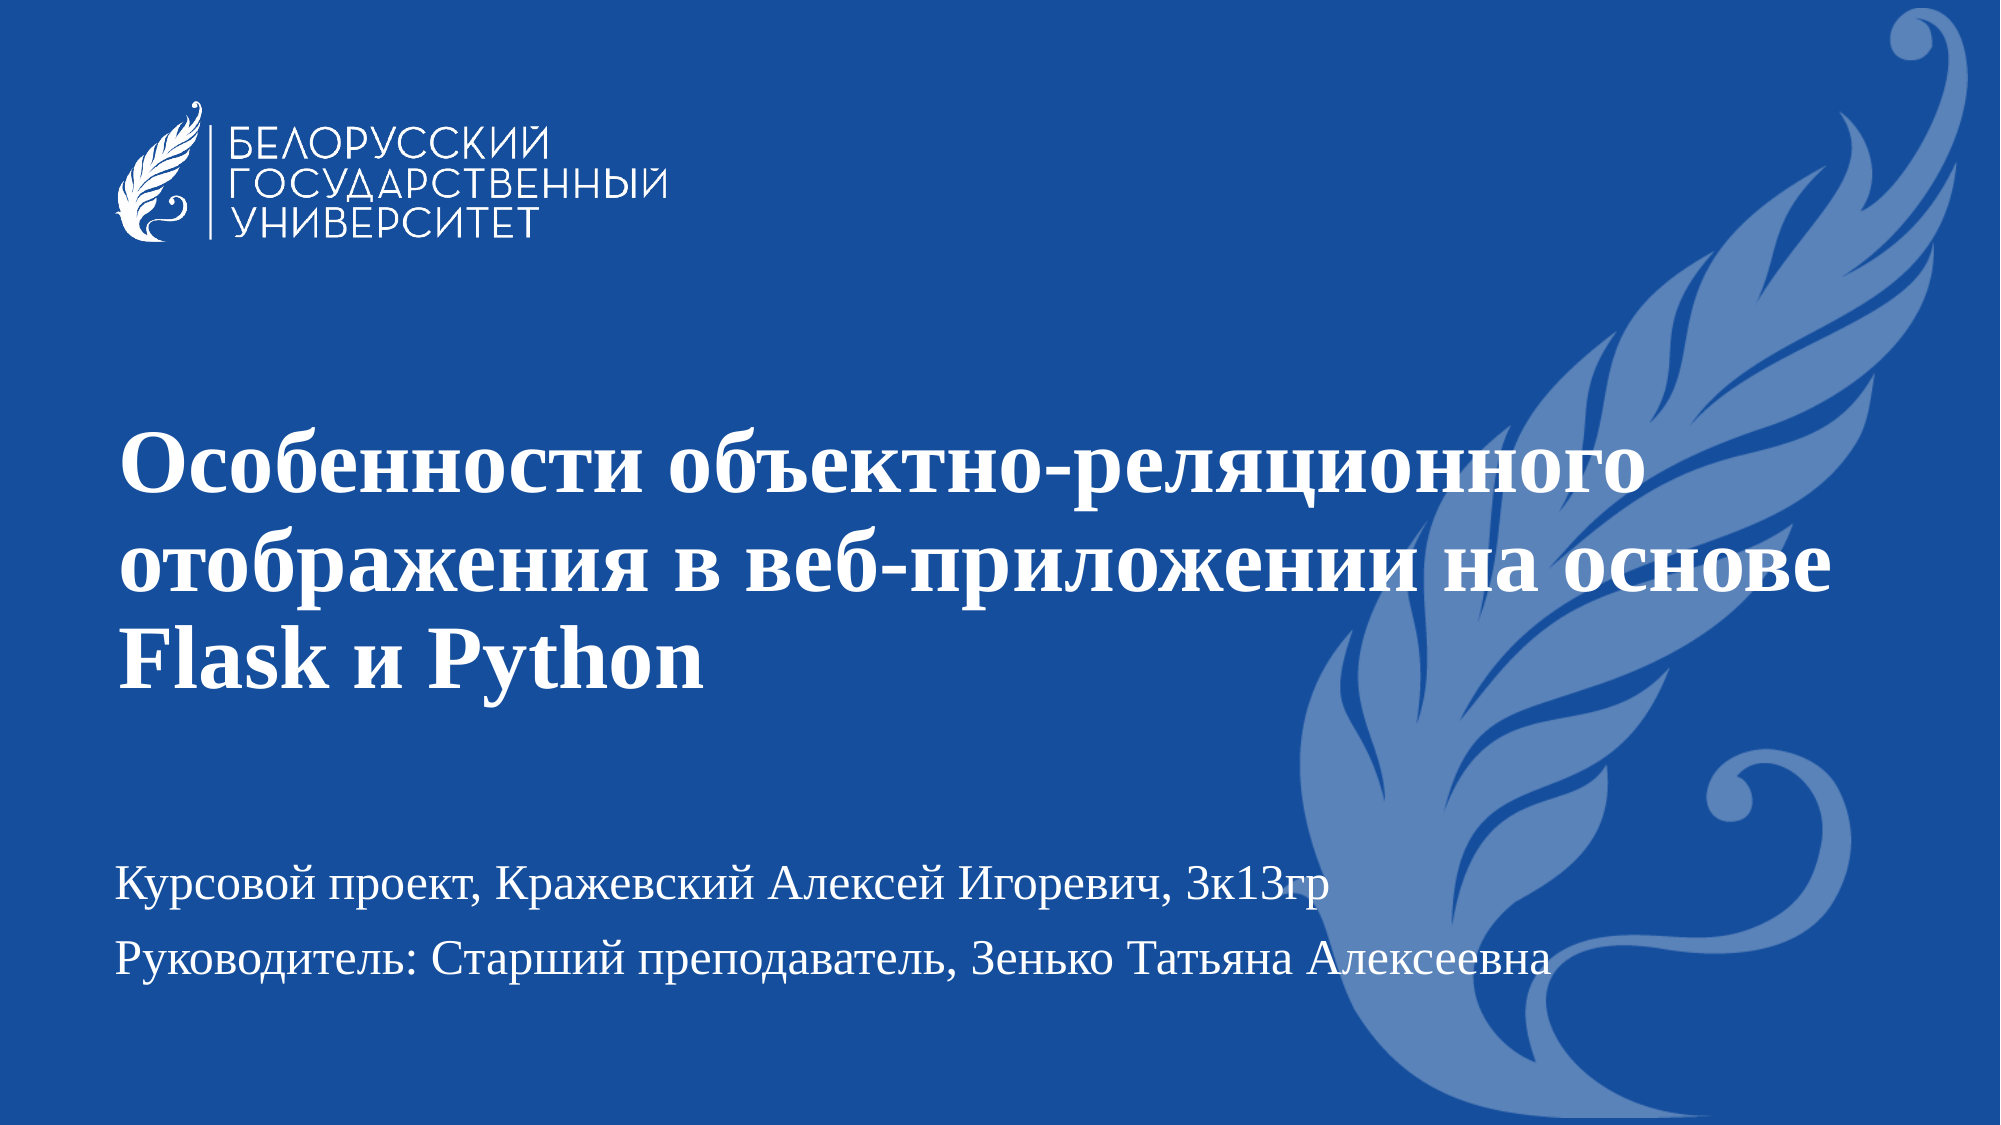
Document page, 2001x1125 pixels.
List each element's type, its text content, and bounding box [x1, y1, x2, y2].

picture [1275, 8, 1968, 1118]
picture [114, 101, 666, 242]
subtitle Курсовой проект, Кражевский Алексей Игоревич, 3к13гр Руководитель: Старший преподаватель, Зенько Татьяна Алексеевна [114, 856, 1615, 1031]
title Особенности объектно-реляционного отображения в веб-приложении на основе Flask и Python [118, 413, 1915, 709]
